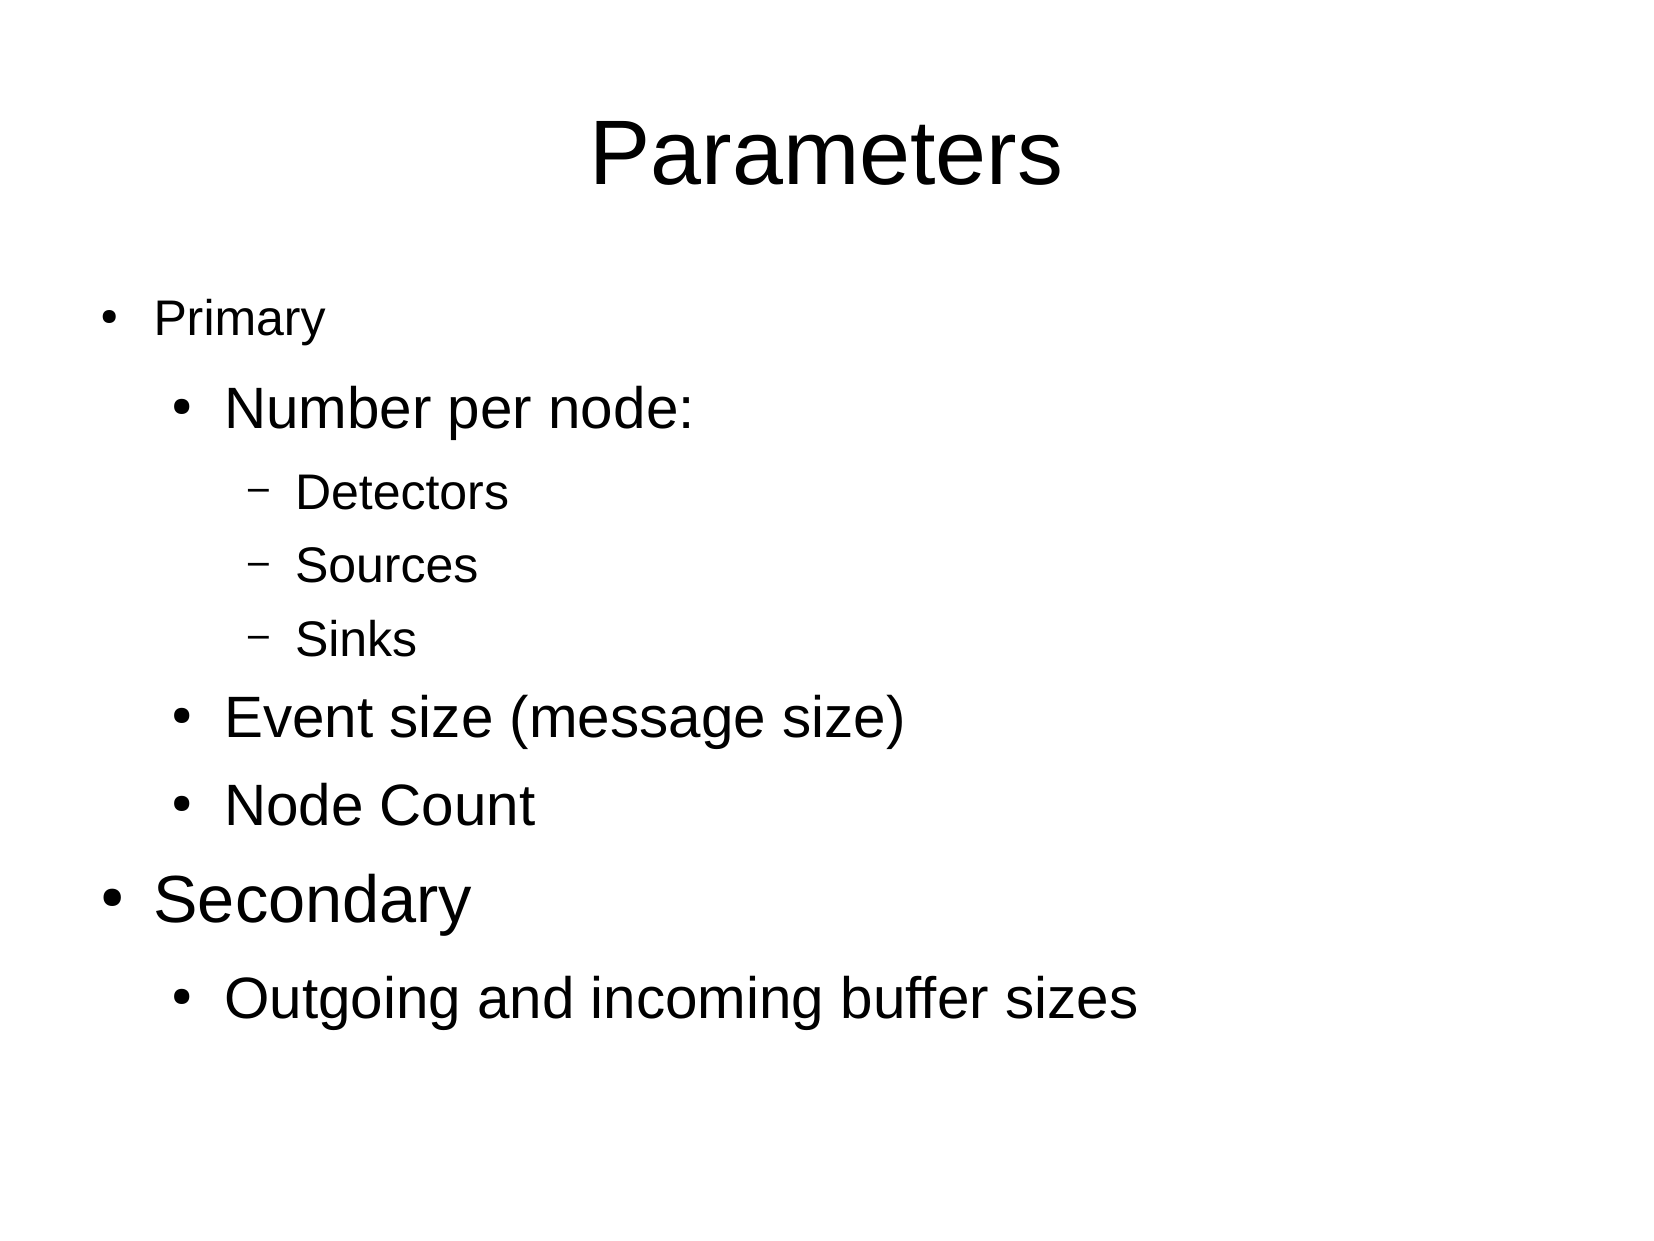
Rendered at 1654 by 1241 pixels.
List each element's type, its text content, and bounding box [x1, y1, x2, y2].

list Primary Number per node: Detectors Sources Sinks Event size (message size) Node Count Secondary Outgoing and incoming buffer sizes [82, 290, 1571, 1109]
title Parameters [82, 49, 1571, 257]
